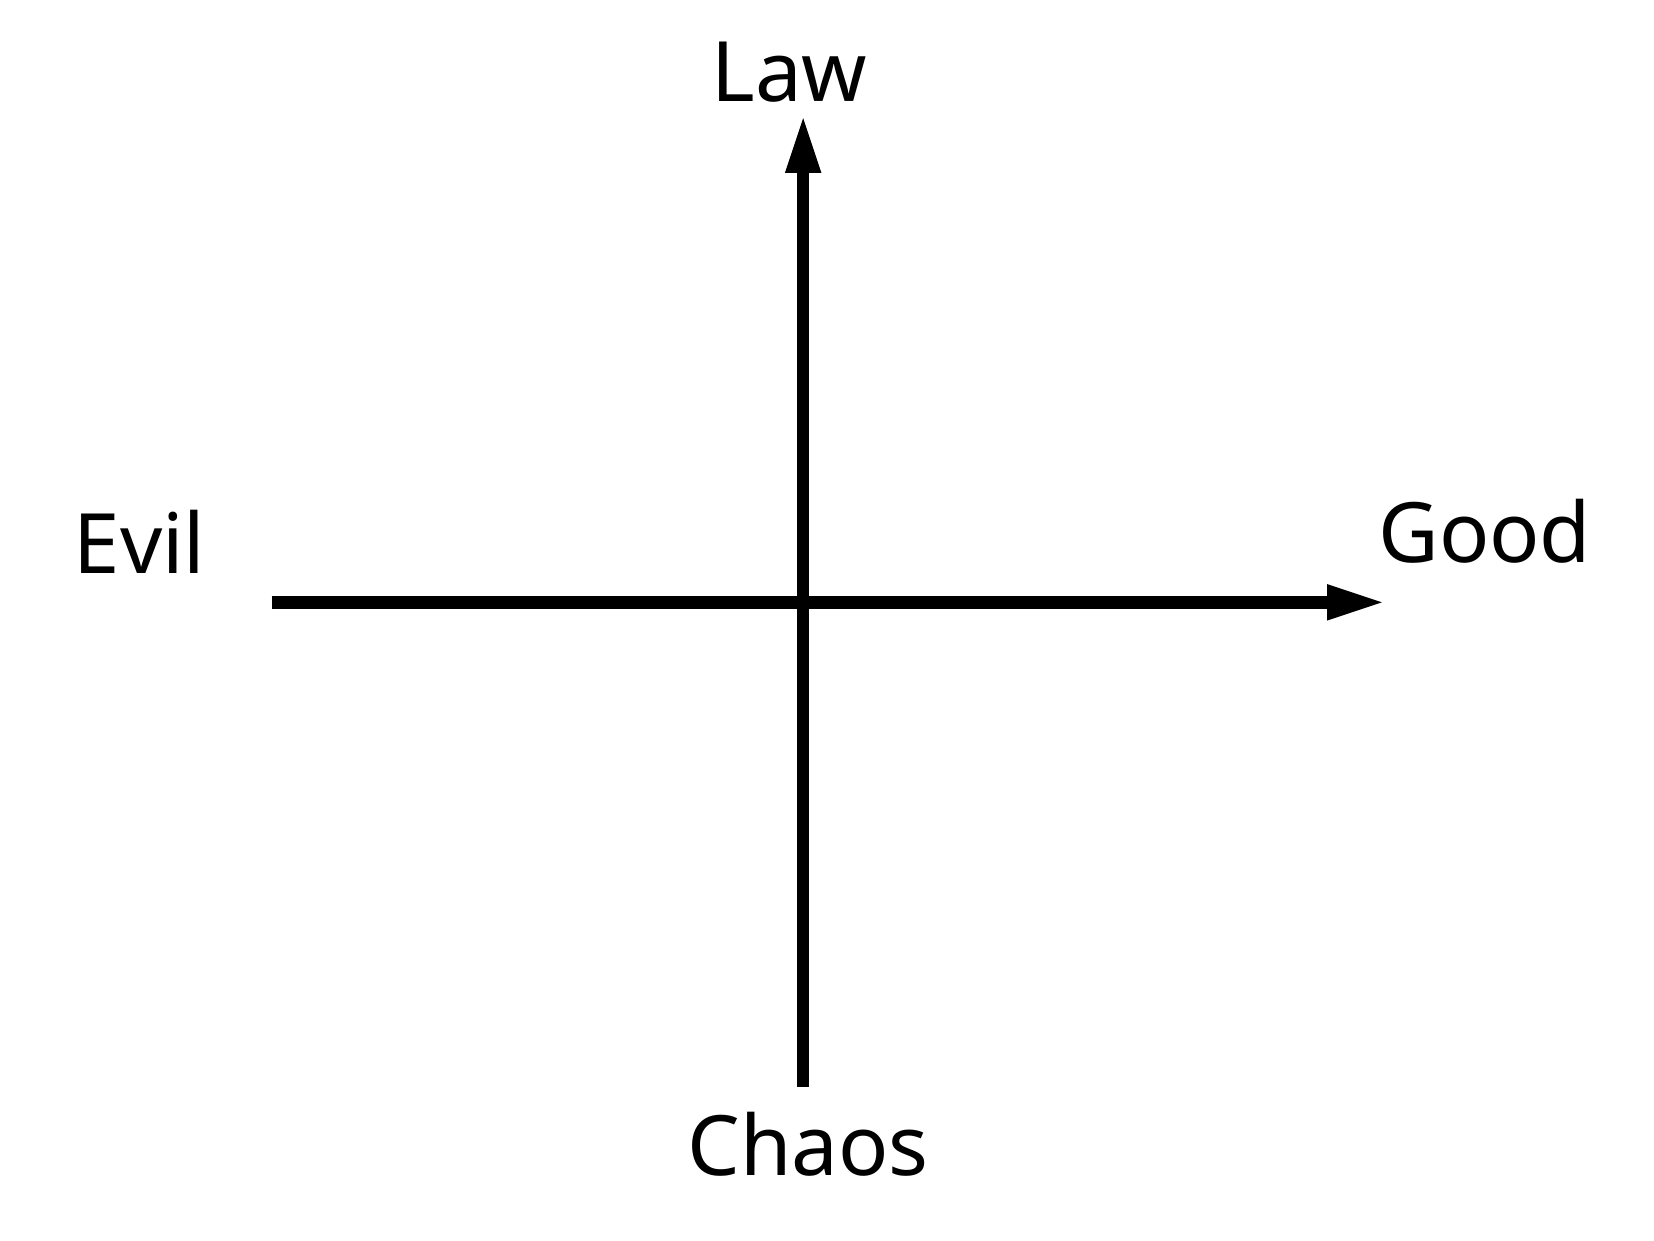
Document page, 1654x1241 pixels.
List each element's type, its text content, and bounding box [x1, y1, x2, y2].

text_box Chaos [673, 1079, 957, 1241]
text_box Evil [59, 477, 249, 626]
text_box Good [1364, 466, 1630, 616]
text_box Law [696, 4, 898, 154]
